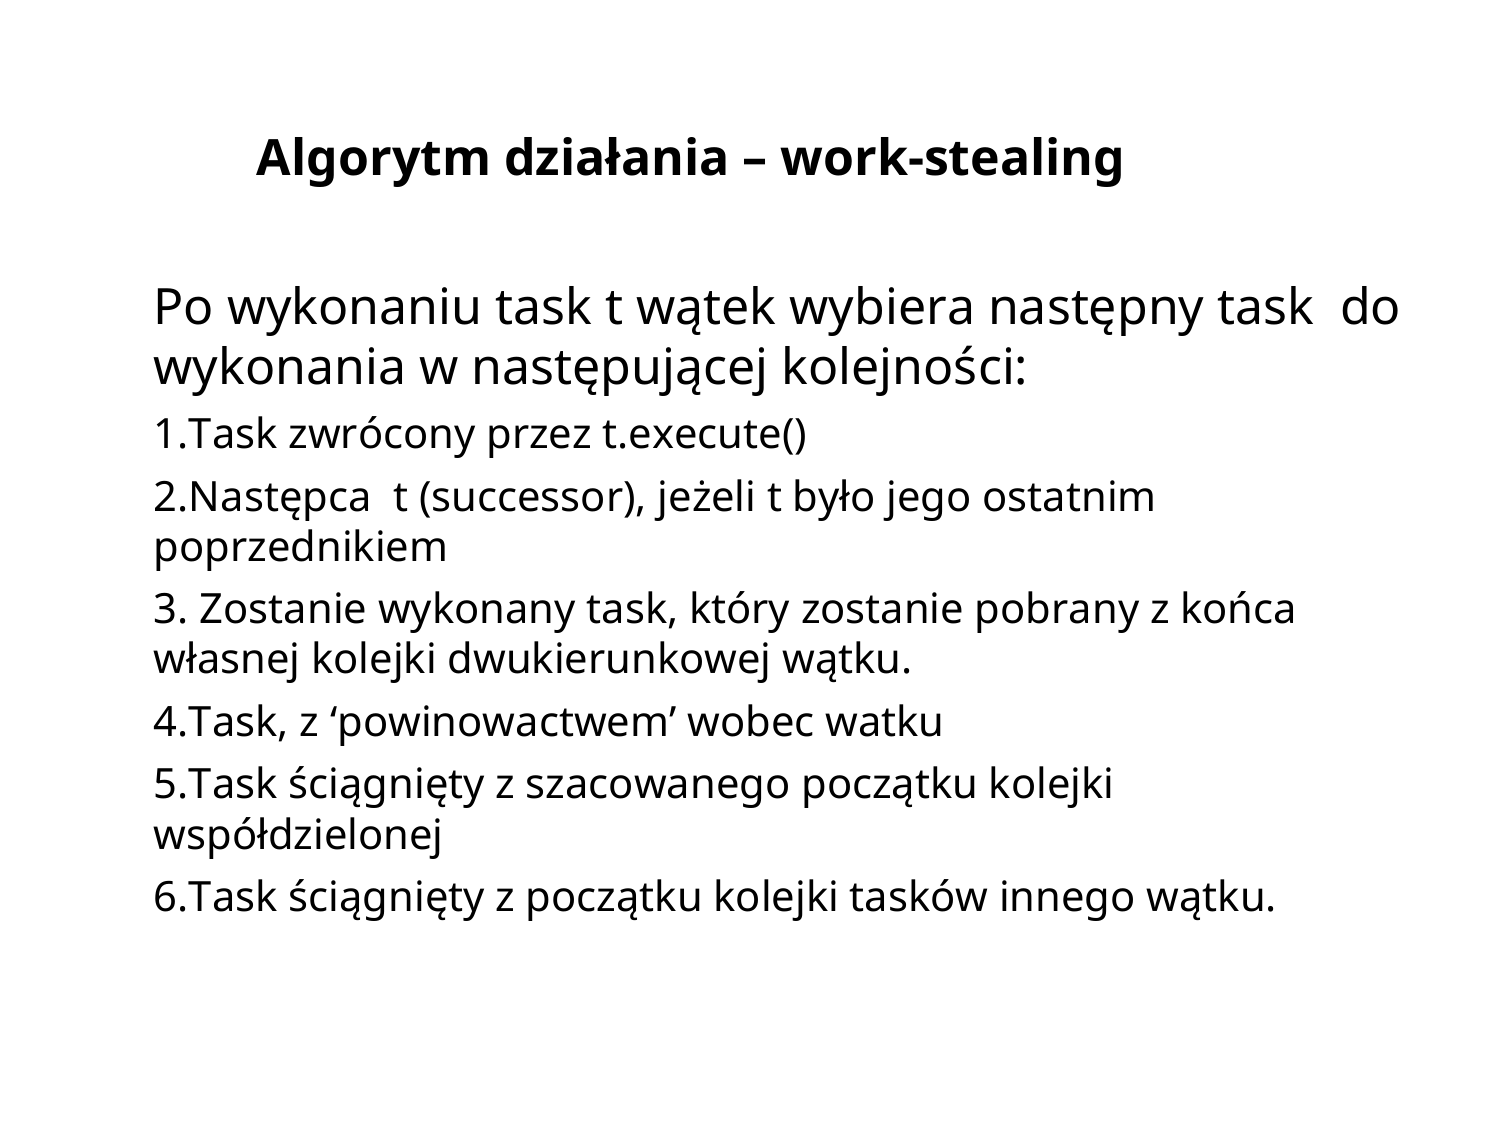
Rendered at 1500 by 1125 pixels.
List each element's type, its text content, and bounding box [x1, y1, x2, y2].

list Po wykonaniu task t wątek wybiera następny task do wykonania w następującej kolejności: 1.Task zwrócony przez t.execute() 2.Następca t (successor), jeżeli t było jego ostatnim poprzednikiem 3. Zostanie wykonany task, który zostanie pobrany z końca własnej kolejki dwukierunkowej wątku. 4.Task, z ‘powinowactwem’ wobec watku 5.Task ściągnięty z szacowanego początku kolejki współdzielonej 6.Task ściągnięty z początku kolejki tasków innego wątku. [82, 267, 1425, 1005]
title Algorytm działania – work-stealing [242, 78, 1425, 233]
